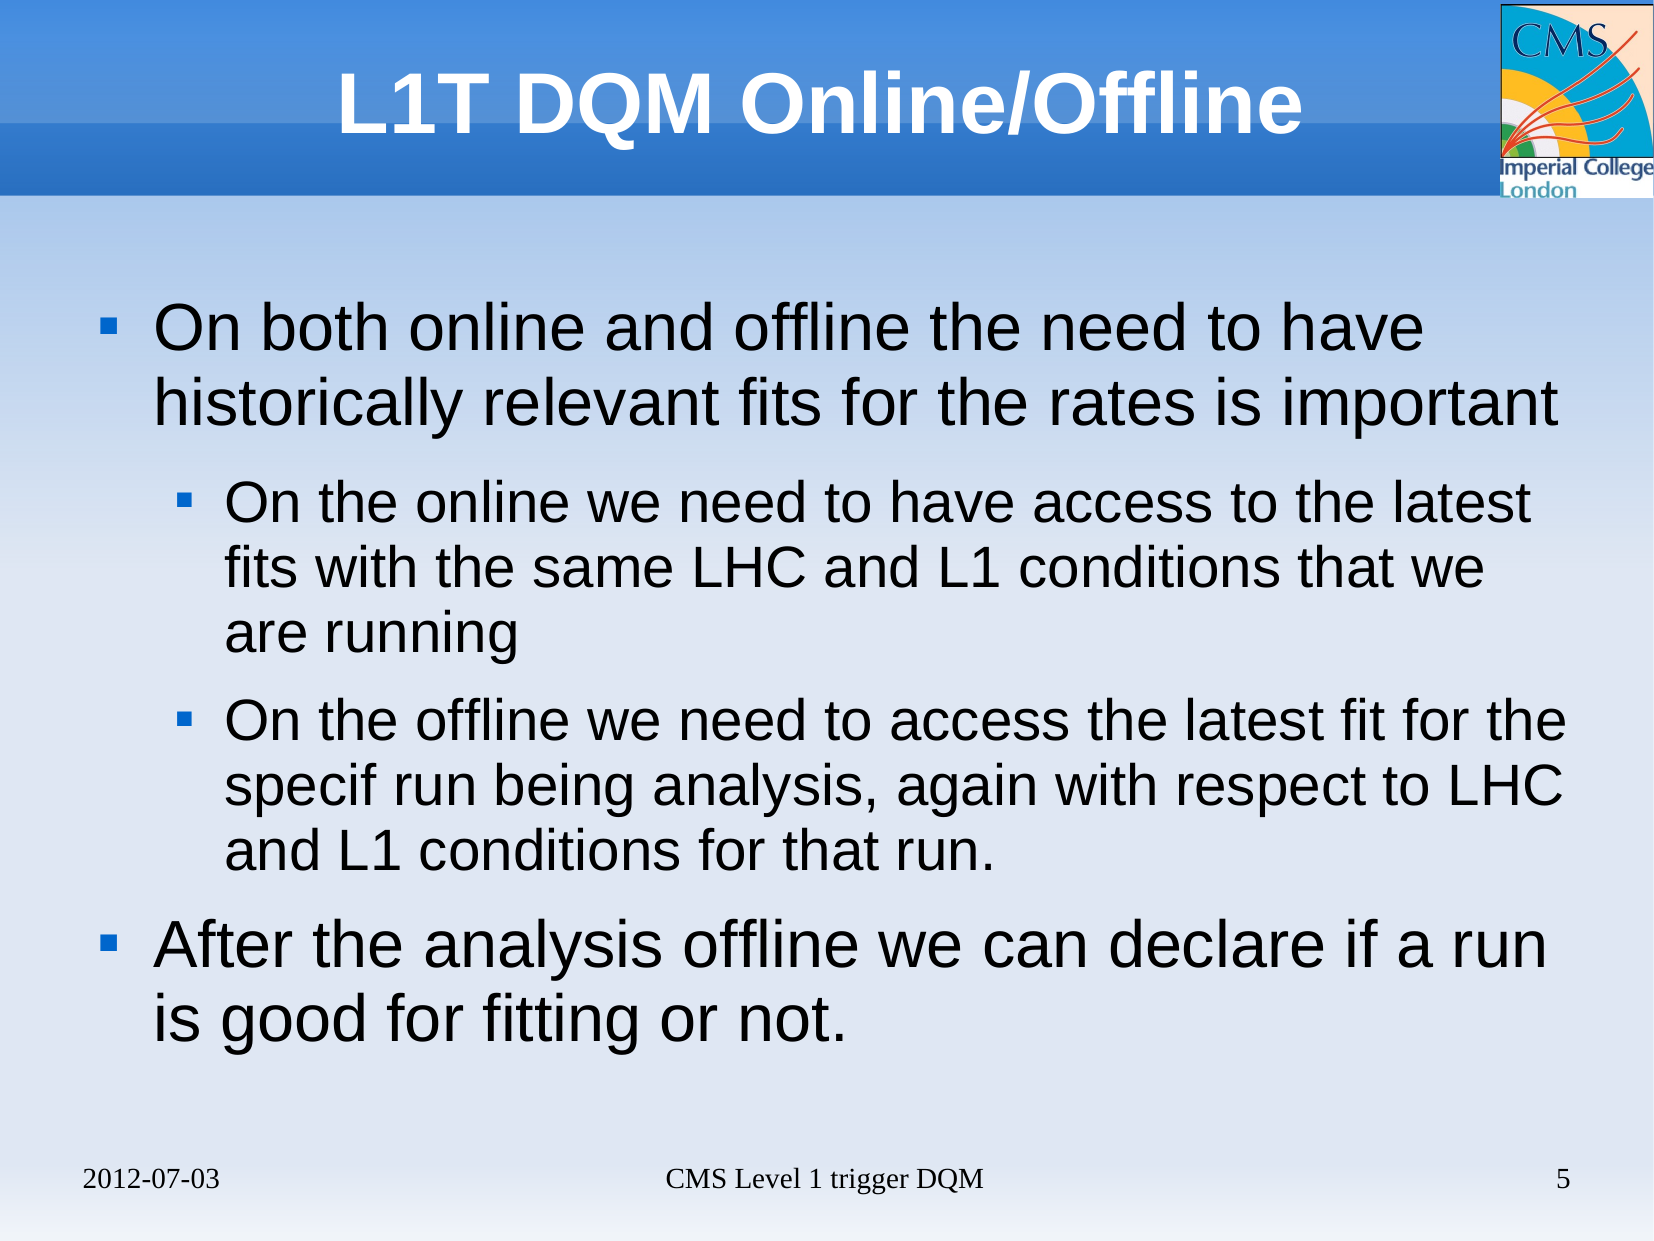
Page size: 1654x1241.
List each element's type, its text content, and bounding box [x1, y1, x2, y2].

picture [0, 0, 1654, 1241]
list On both online and offline the need to have historically relevant fits for the rates is important On the online we need to have access to the latest fits with the same LHC and L1 conditions that we are running On the offline we need to access the latest fit for the specif run being analysis, again with respect to LHC and L1 conditions for that run. After the analysis offline we can declare if a run is good for fitting or not. [82, 290, 1571, 1109]
title L1T DQM Online/Offline [76, 0, 1565, 208]
